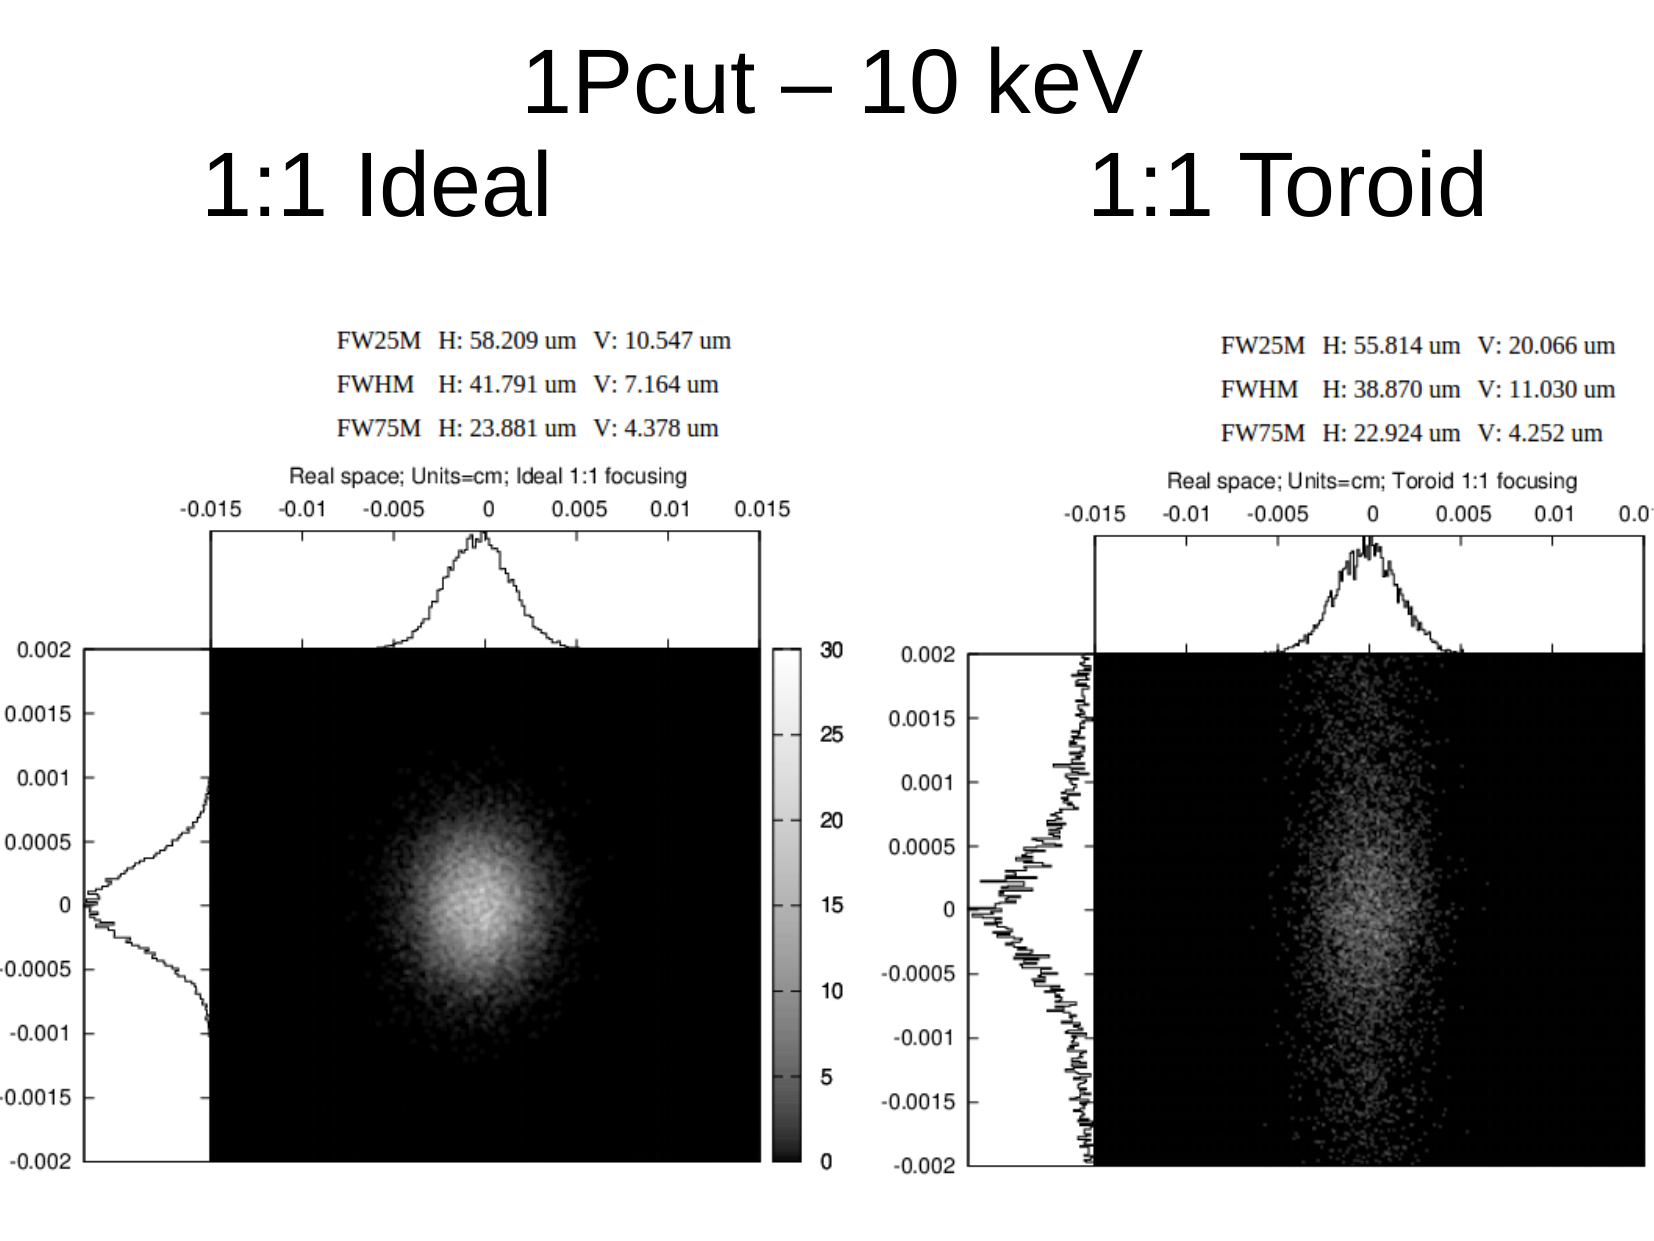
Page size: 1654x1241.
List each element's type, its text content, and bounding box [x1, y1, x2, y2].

title 1Pcut – 10 keV 1:1 Ideal 1:1 Toroid [101, 30, 1591, 238]
picture [870, 315, 1654, 1201]
picture [0, 299, 863, 1191]
